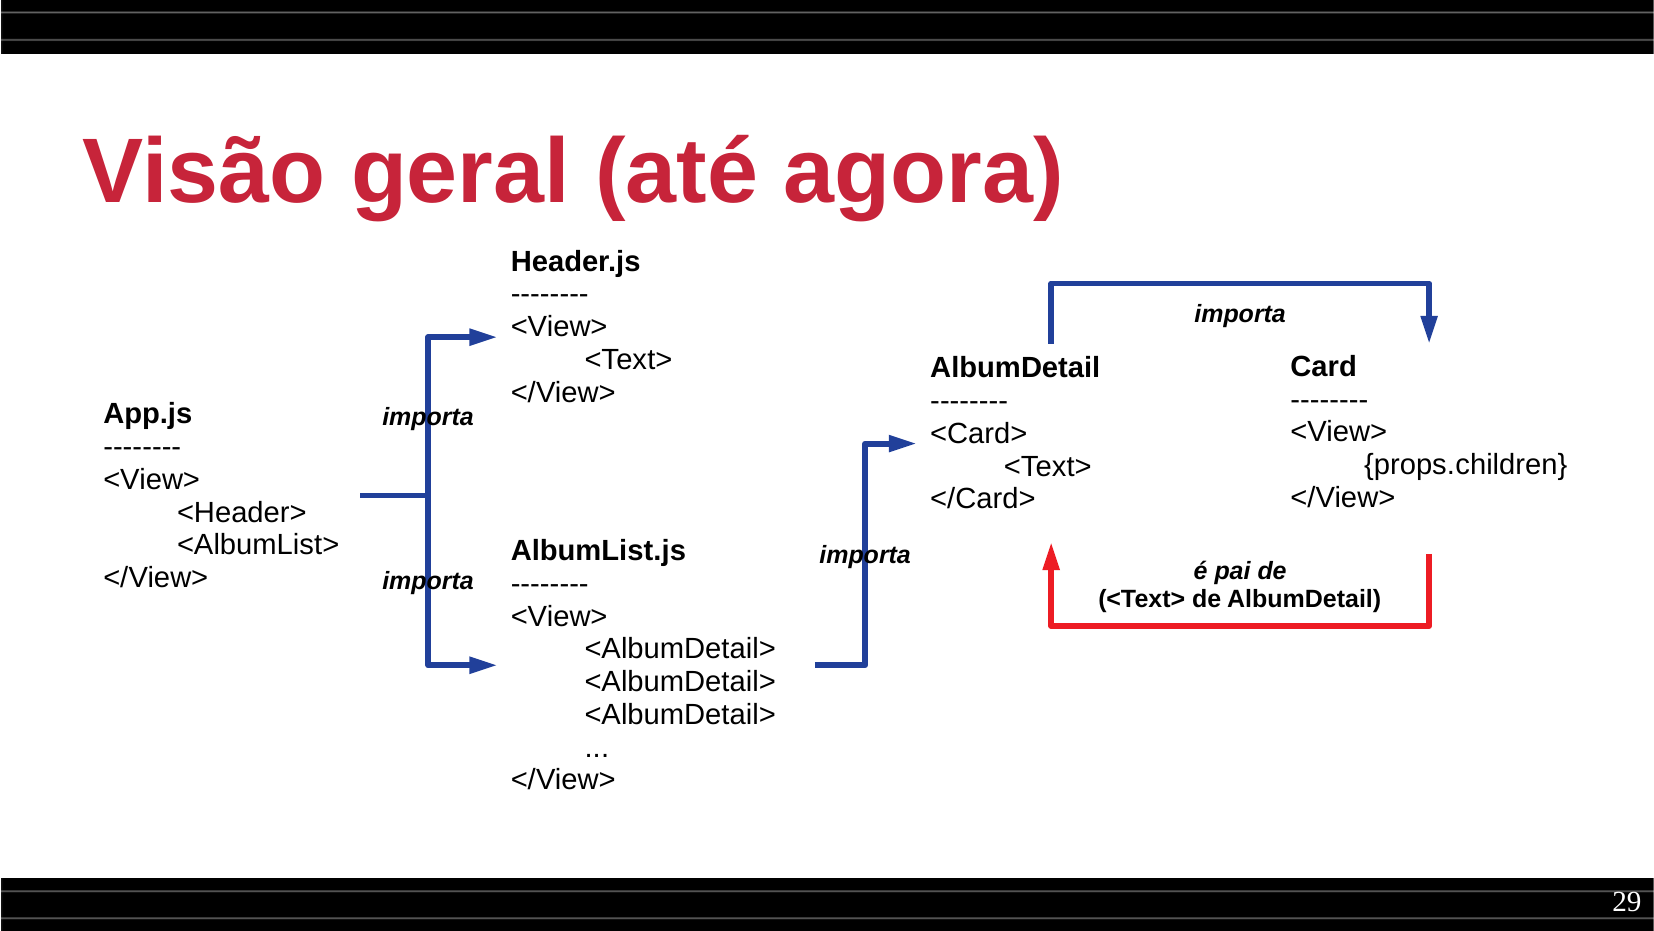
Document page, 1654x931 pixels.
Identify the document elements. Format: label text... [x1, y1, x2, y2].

title Visão geral (até agora) [82, 92, 1571, 249]
text_box Card -------- <View> {props.children} </View> [1275, 342, 1583, 554]
text_box AlbumDetail -------- <Card> <Text> </Card> [915, 343, 1188, 544]
text_box AlbumList.js -------- <View> <AlbumDetail> <AlbumDetail> <AlbumDetail> ... </View> [496, 526, 815, 804]
picture [1, 878, 1654, 931]
text_box Header.js -------- <View> <Text> </View> [496, 237, 768, 438]
picture [1, 0, 1654, 54]
text_box App.js -------- <View> <Header> <AlbumList> </View> [88, 389, 361, 602]
